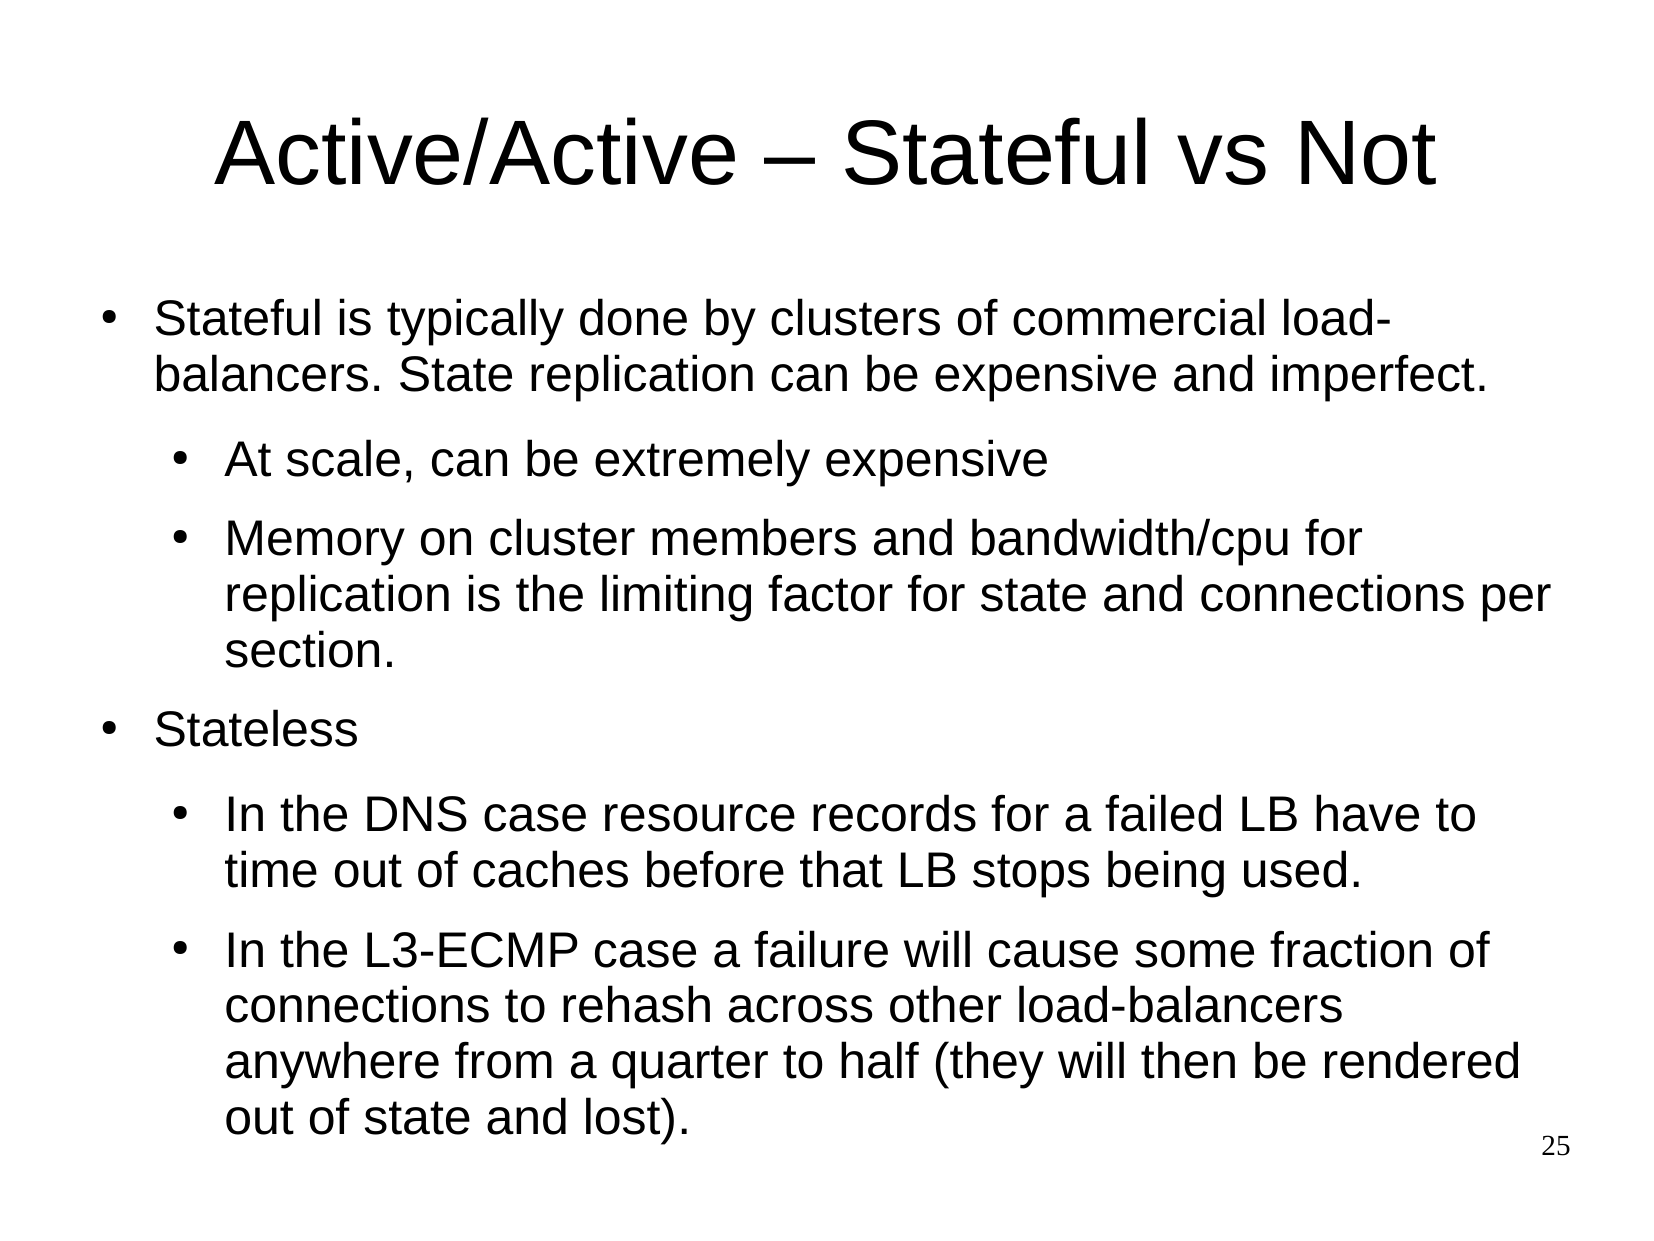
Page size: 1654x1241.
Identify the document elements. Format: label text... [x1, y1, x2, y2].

title Active/Active – Stateful vs Not [82, 49, 1571, 257]
list Stateful is typically done by clusters of commercial load-balancers. State replication can be expensive and imperfect. At scale, can be extremely expensive Memory on cluster members and bandwidth/cpu for replication is the limiting factor for state and connections per section. Stateless In the DNS case resource records for a failed LB have to time out of caches before that LB stops being used. In the L3-ECMP case a failure will cause some fraction of connections to rehash across other load-balancers anywhere from a quarter to half (they will then be rendered out of state and lost). [82, 290, 1571, 1145]
